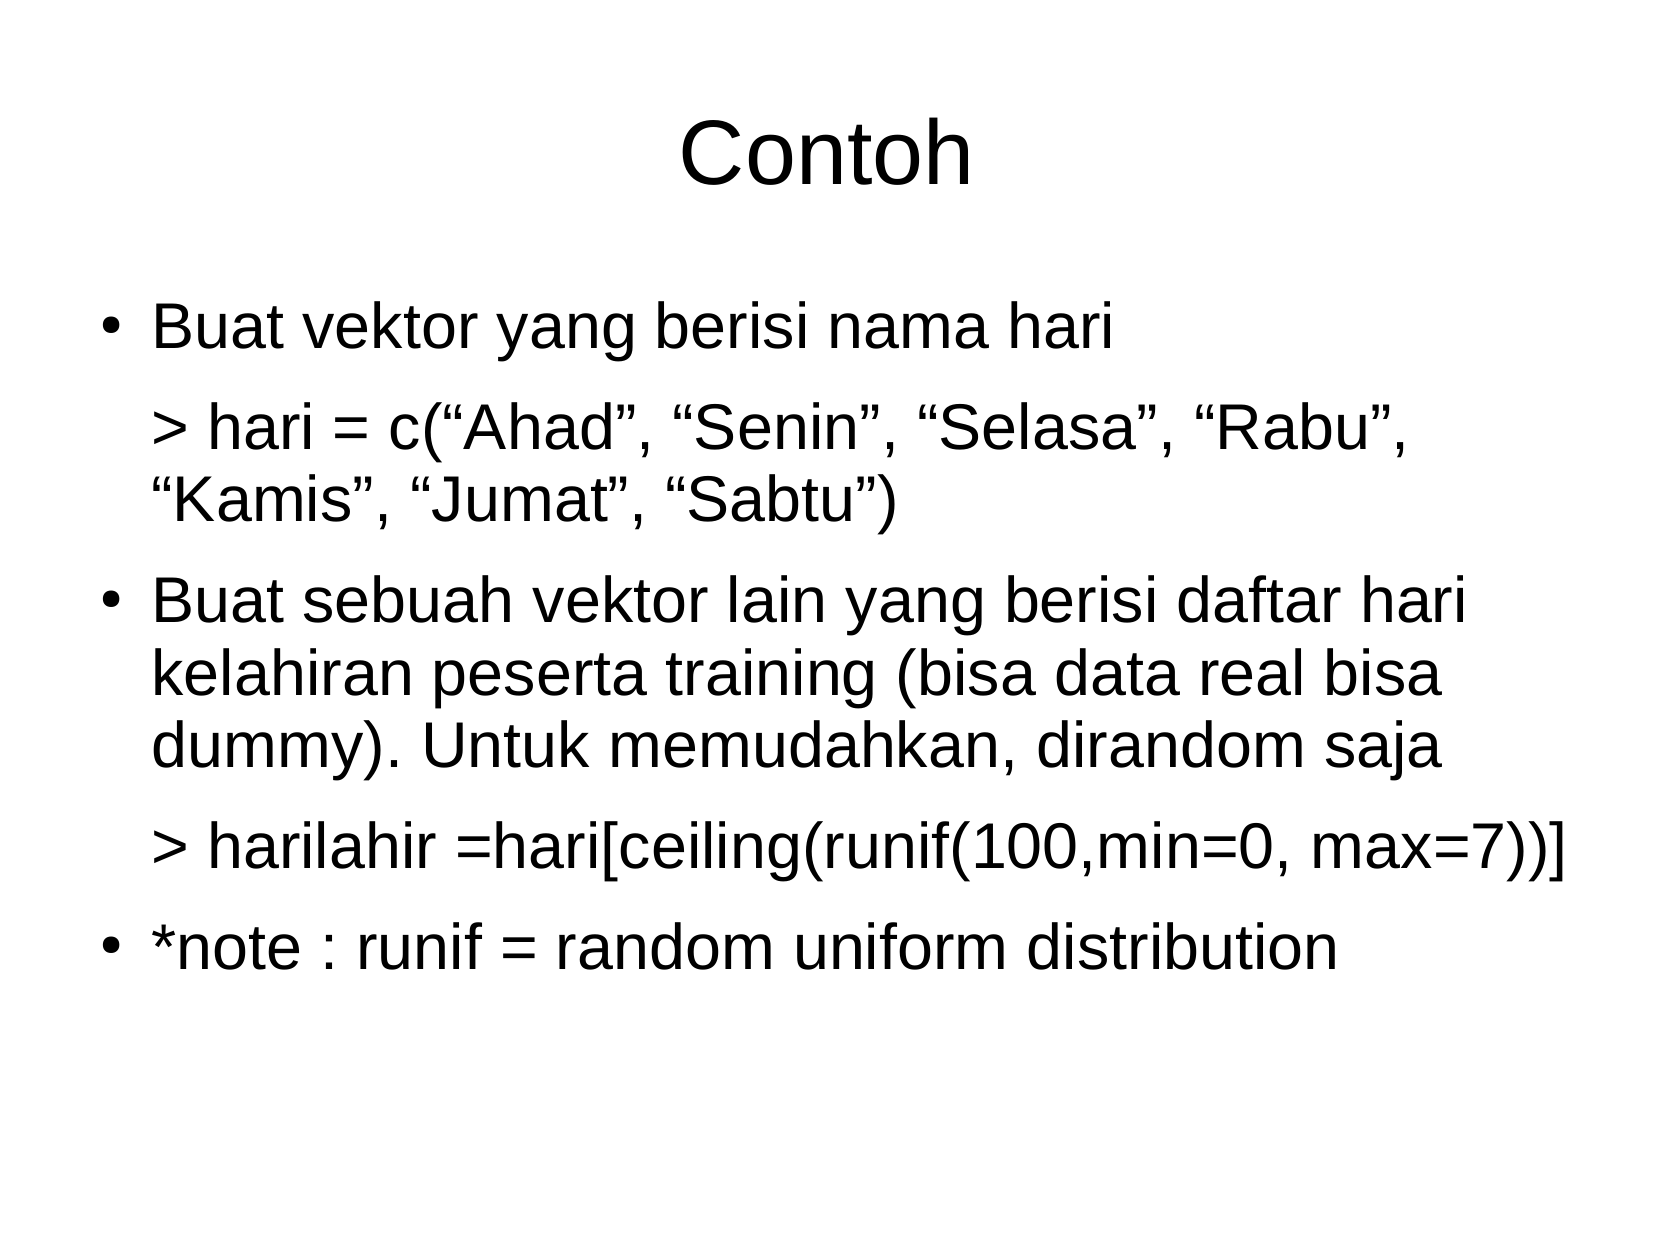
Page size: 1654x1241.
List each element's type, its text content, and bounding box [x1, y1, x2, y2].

title Contoh [82, 49, 1571, 257]
list Buat vektor yang berisi nama hari > hari = c(“Ahad”, “Senin”, “Selasa”, “Rabu”, “Kamis”, “Jumat”, “Sabtu”) Buat sebuah vektor lain yang berisi daftar hari kelahiran peserta training (bisa data real bisa dummy). Untuk memudahkan, dirandom saja > harilahir =hari[ceiling(runif(100,min=0, max=7))] *note : runif = random uniform distribution [82, 290, 1571, 1010]
